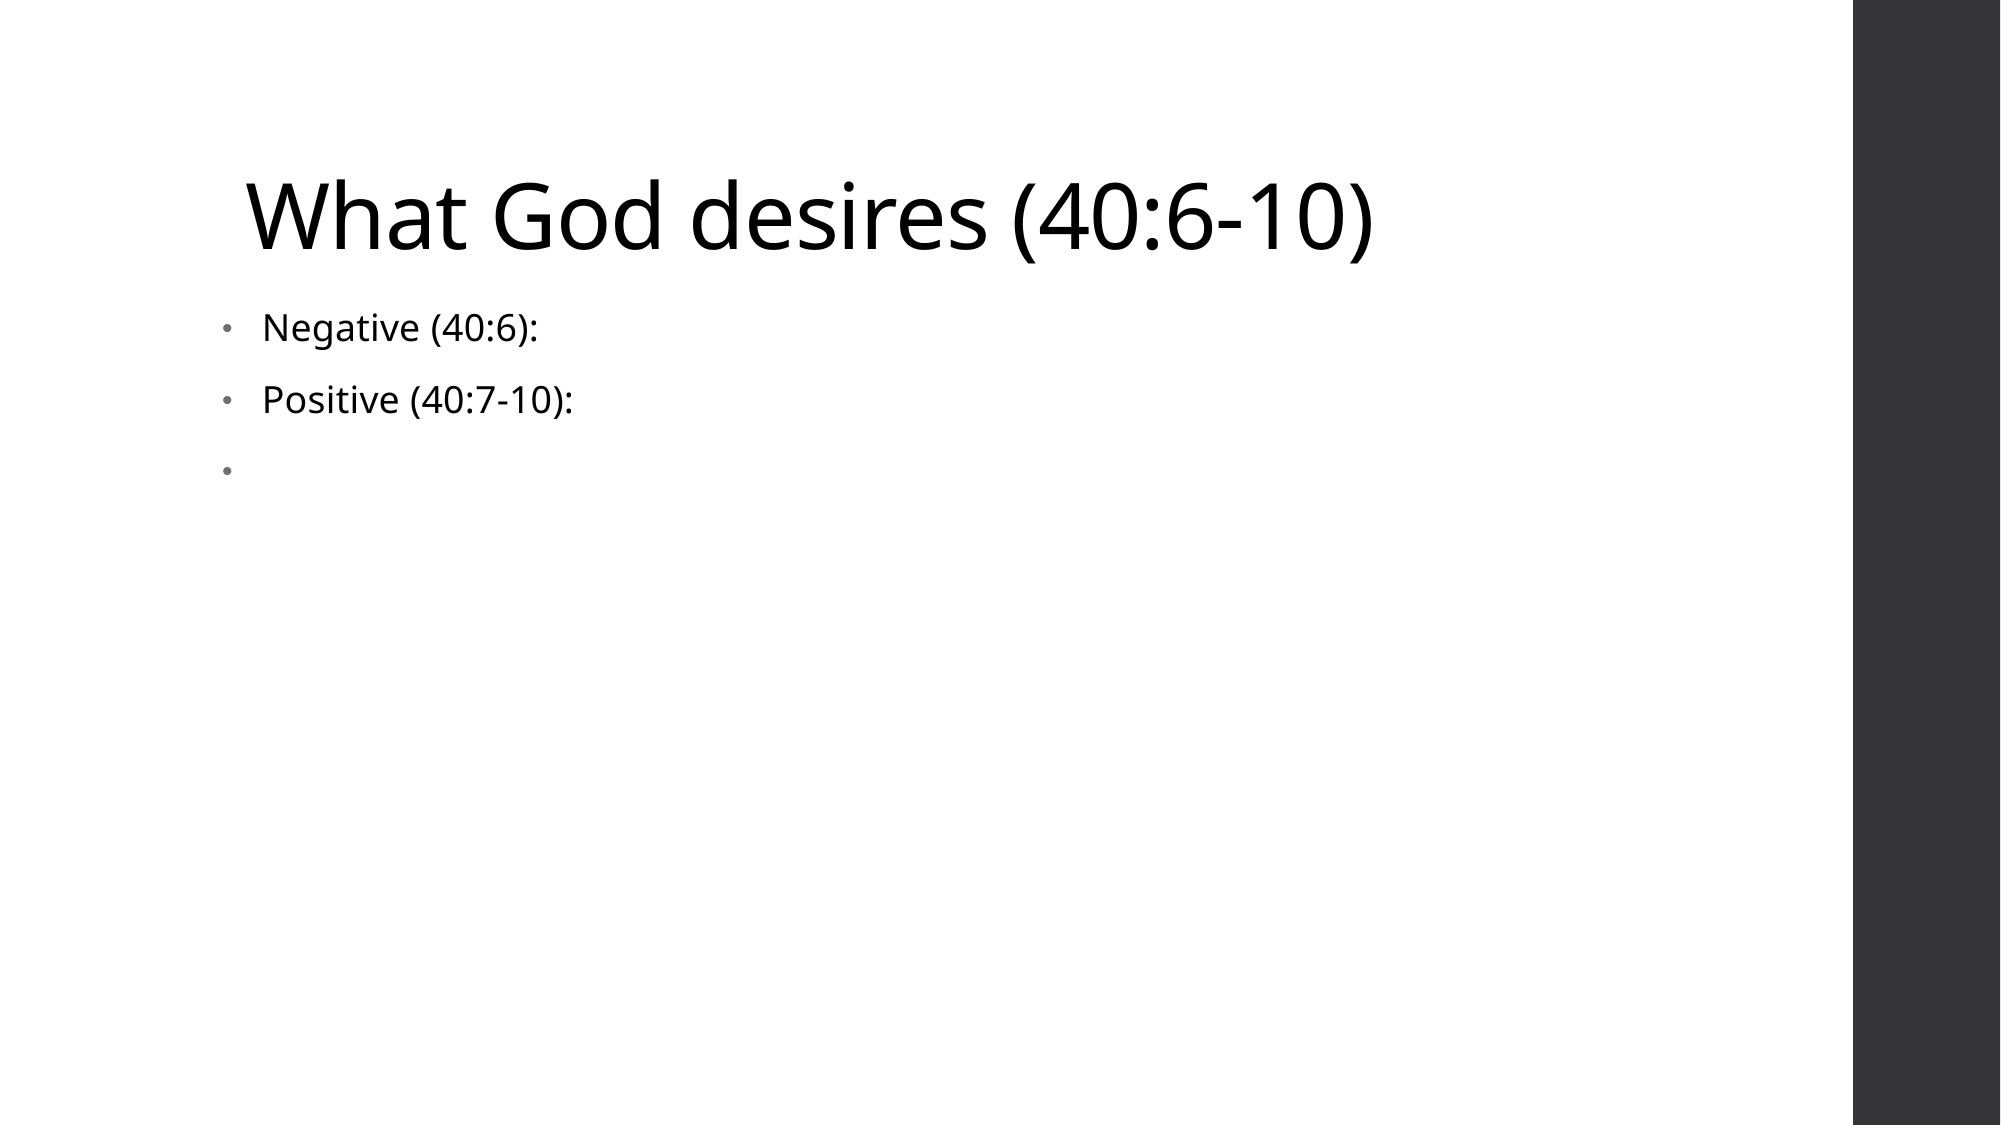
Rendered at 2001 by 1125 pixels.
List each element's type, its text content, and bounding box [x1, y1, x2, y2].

list Negative (40:6): Positive (40:7-10): [206, 299, 1617, 1014]
title What God desires (40:6-10) [206, 60, 1797, 278]
